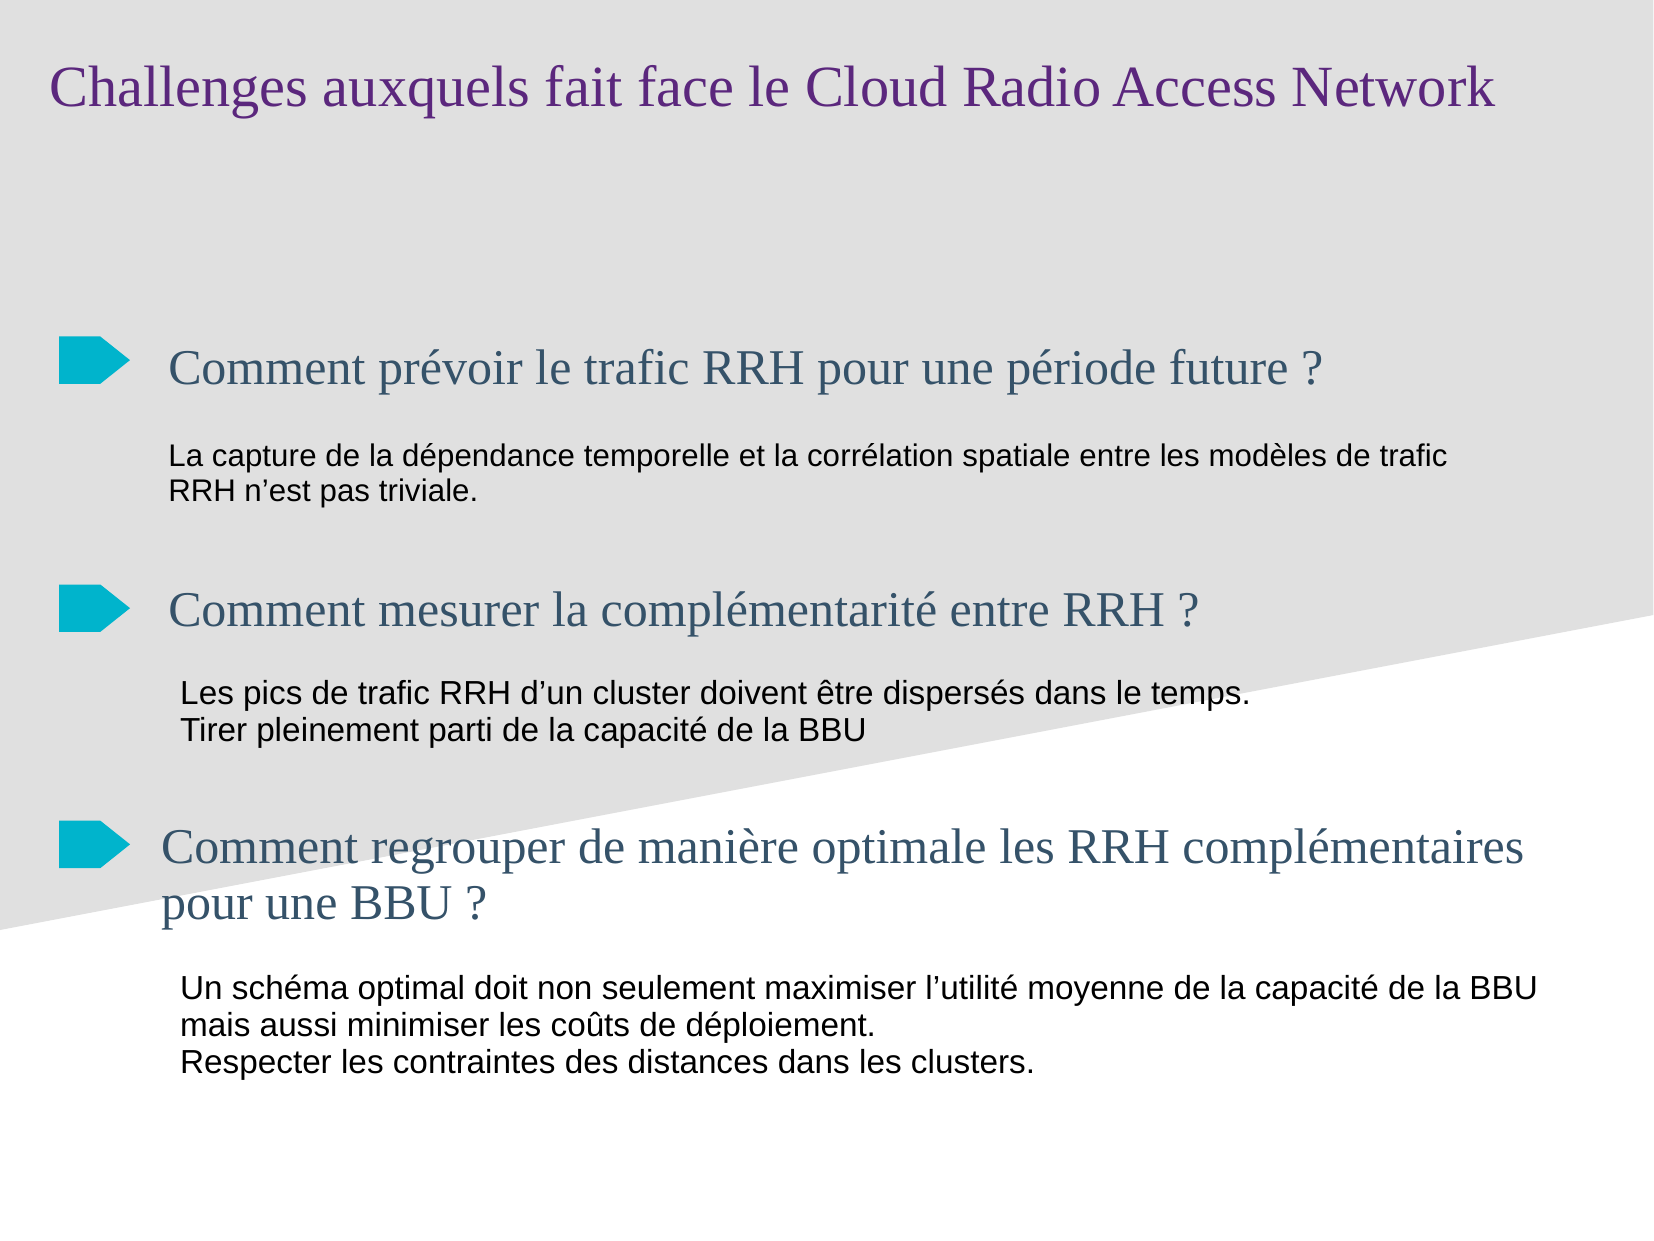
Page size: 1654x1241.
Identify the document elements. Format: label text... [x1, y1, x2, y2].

text_box Challenges auxquels fait face le Cloud Radio Access Network [34, 47, 1654, 166]
text_box Les pics de trafic RRH d’un cluster doivent être dispersés dans le temps. Tirer pleinement parti de la capacité de la BBU [165, 667, 1607, 756]
text_box Un schéma optimal doit non seulement maximiser l’utilité moyenne de la capacité de la BBU mais aussi minimiser les coûts de déploiement. Respecter les contraintes des distances dans les clusters. [165, 962, 1560, 1089]
text_box Comment prévoir le trafic RRH pour une période future ? [153, 332, 1607, 398]
text_box [59, 820, 131, 869]
text_box La capture de la dépendance temporelle et la corrélation spatiale entre les modèles de trafic RRH n’est pas triviale. [153, 430, 1536, 516]
text_box Comment mesurer la complémentarité entre RRH ? [153, 575, 1489, 640]
text_box Comment regrouper de manière optimale les RRH complémentaires pour une BBU ? [146, 812, 1612, 927]
text_box [59, 584, 131, 632]
text_box [59, 336, 130, 384]
